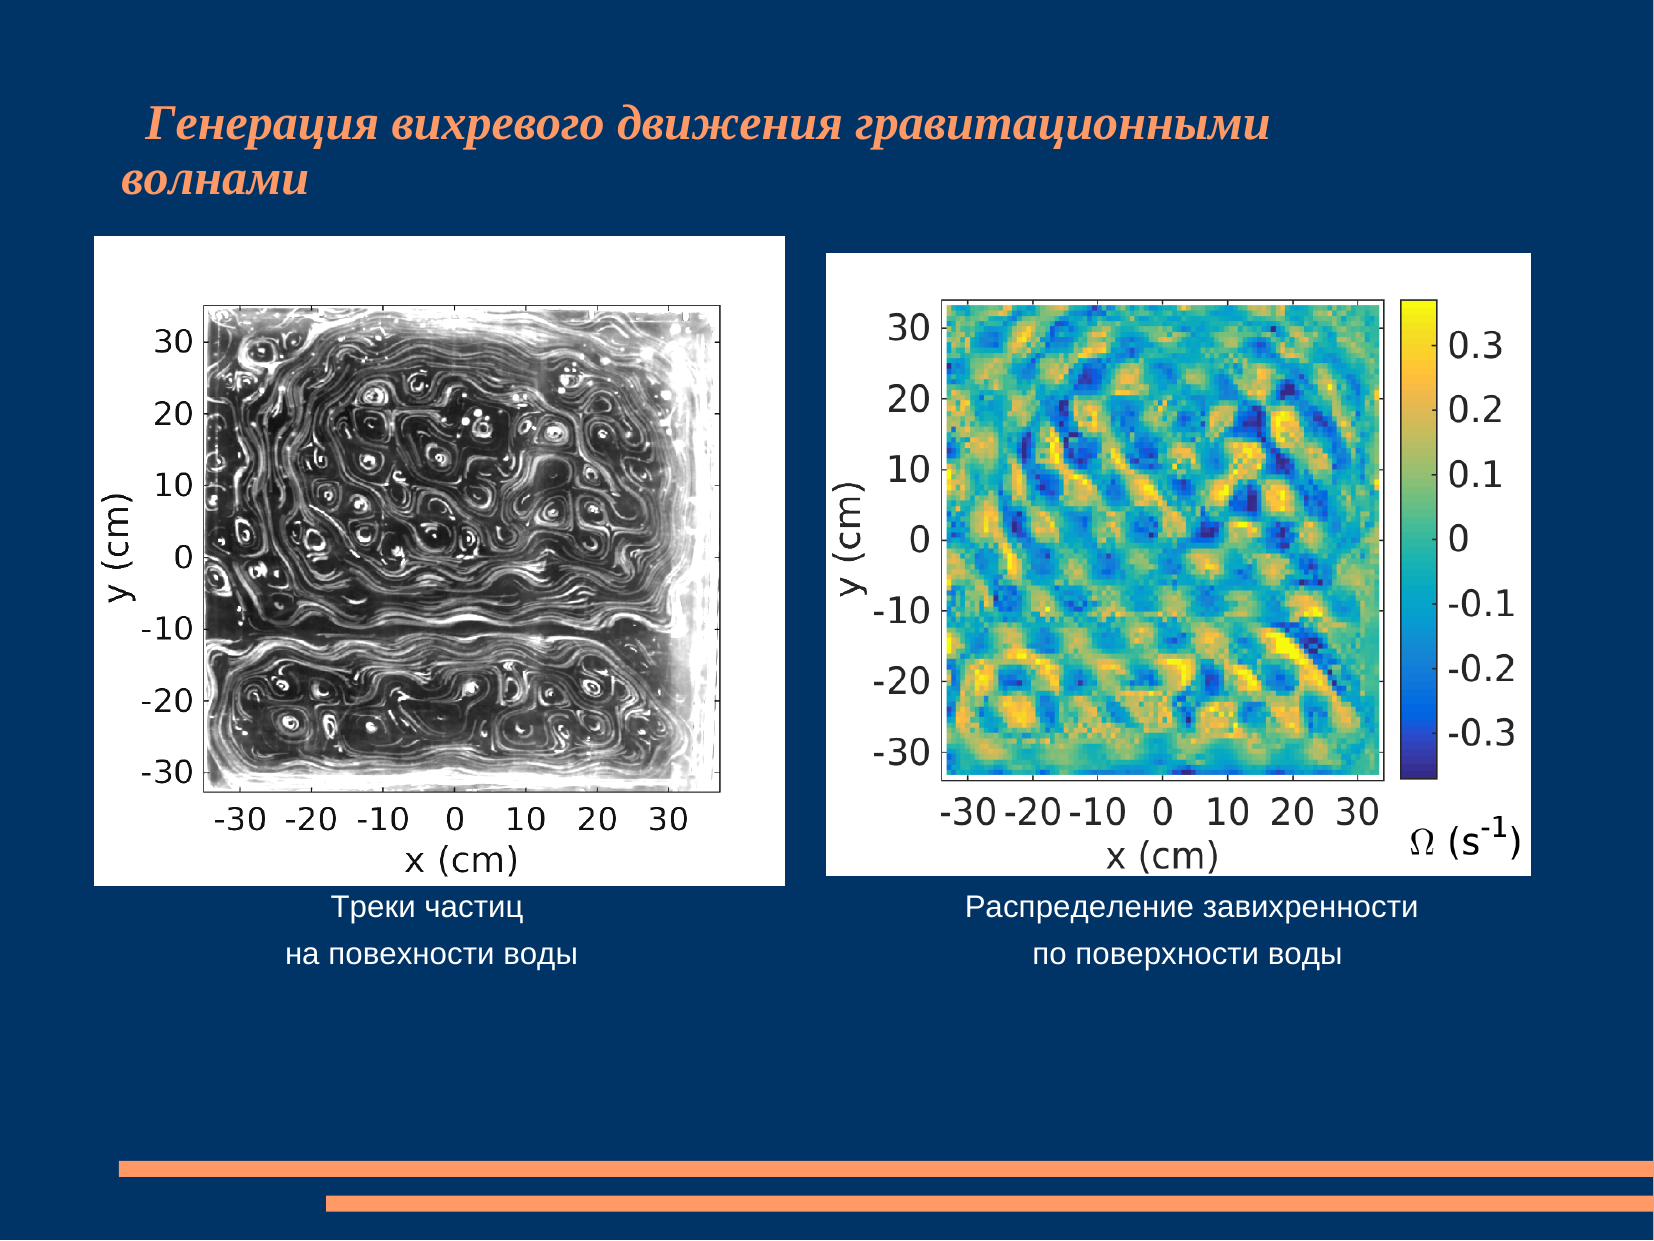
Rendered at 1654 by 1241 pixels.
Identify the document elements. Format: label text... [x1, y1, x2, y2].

title Генерация вихревого движения гравитационными волнами [121, 46, 1571, 254]
text_box Распределение завихренности по поверхности воды [897, 889, 1487, 1056]
picture [826, 253, 1531, 876]
picture [94, 236, 785, 886]
text_box Треки частиц на повехности воды [237, 889, 626, 1056]
